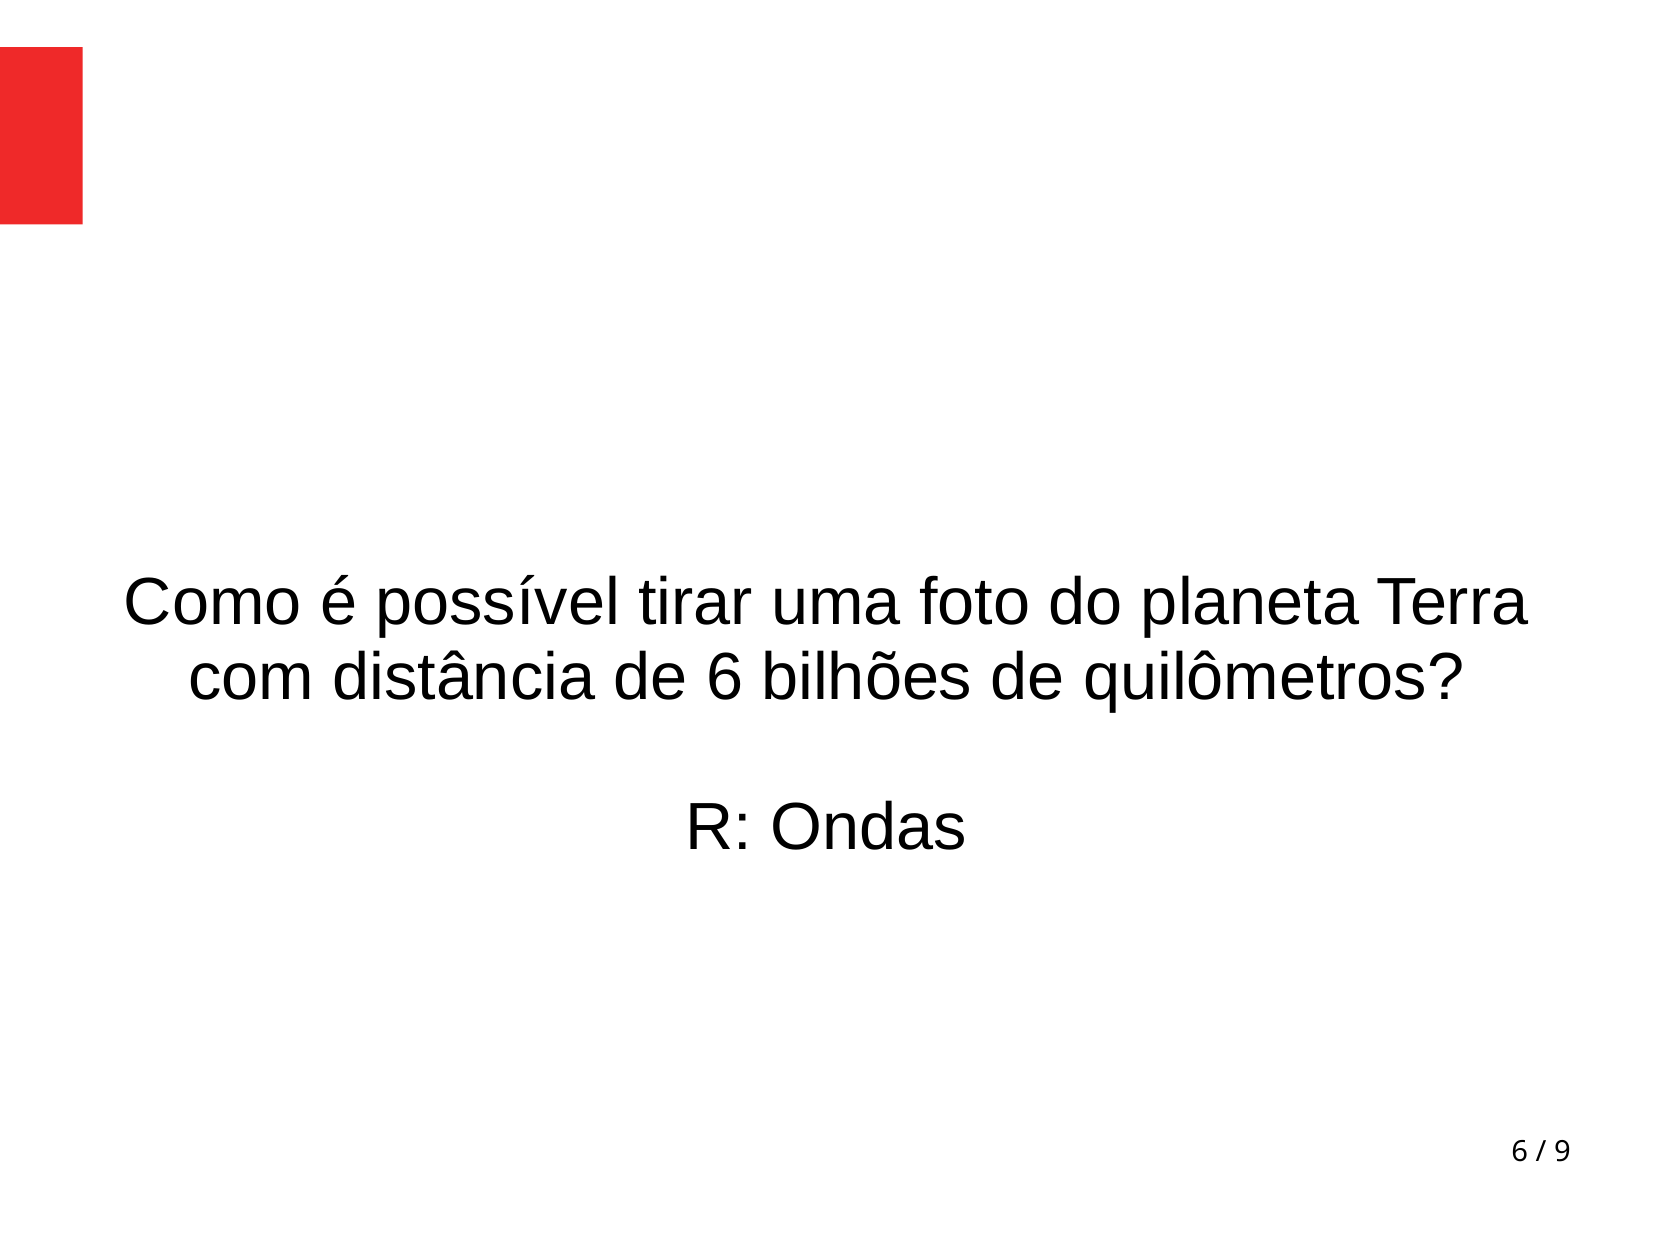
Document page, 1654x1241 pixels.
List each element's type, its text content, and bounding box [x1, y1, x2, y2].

subtitle Como é possível tirar uma foto do planeta Terra com distância de 6 bilhões de quilômetros? R: Ondas [118, 354, 1536, 1074]
